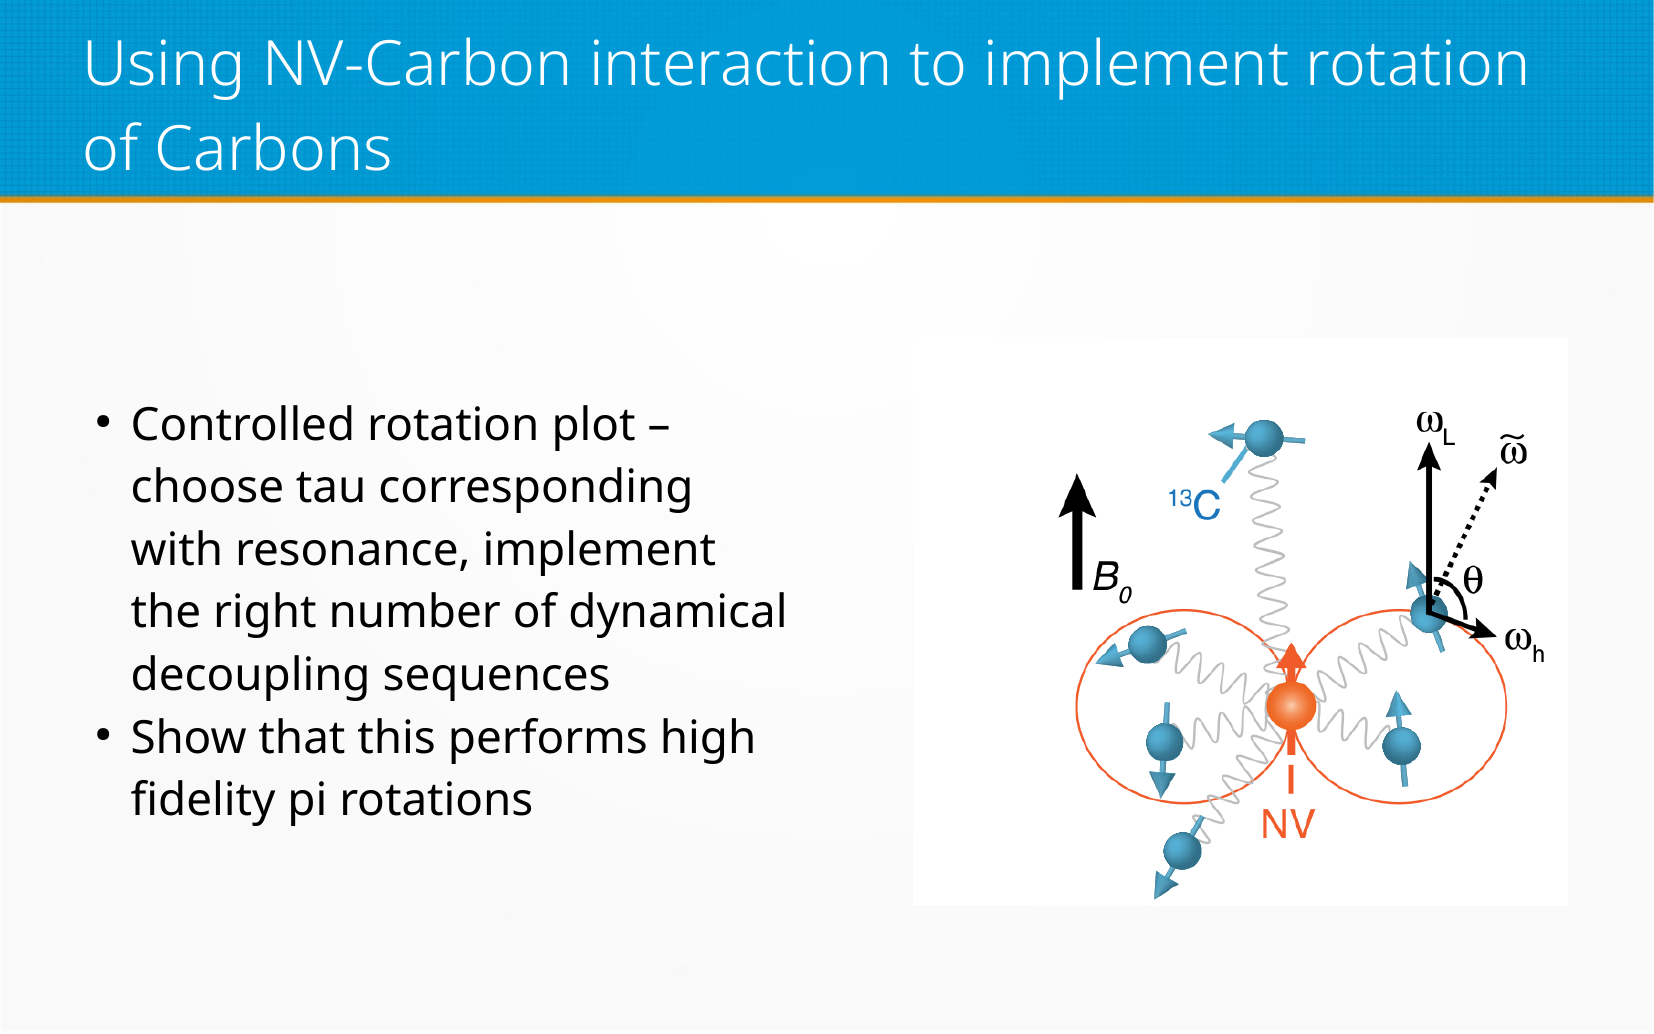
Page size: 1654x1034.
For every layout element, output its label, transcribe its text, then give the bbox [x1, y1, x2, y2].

picture [0, 195, 1654, 1034]
title Using NV-Carbon interaction to implement rotation of Carbons [82, 16, 1571, 190]
text_box Controlled rotation plot – choose tau corresponding with resonance, implement the right number of dynamical decoupling sequences Show that this performs high fidelity pi rotations [89, 424, 804, 796]
